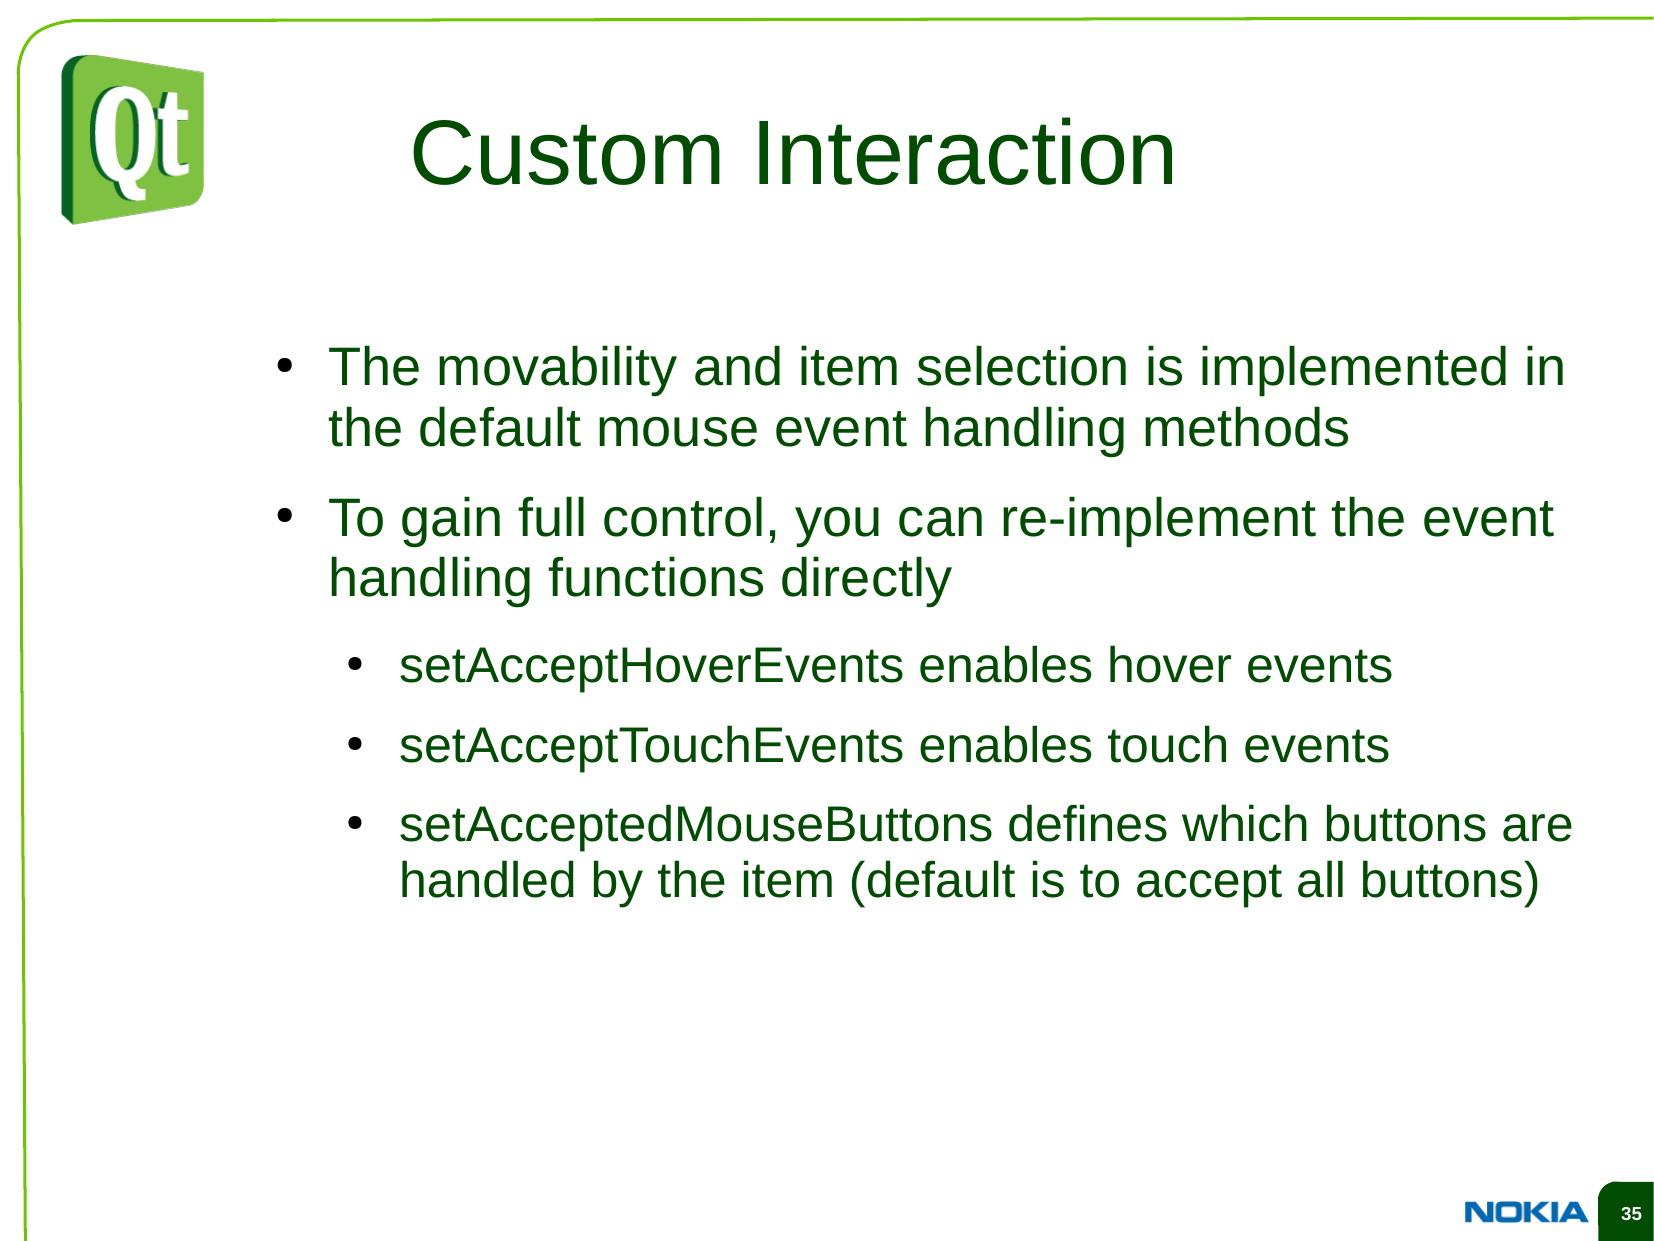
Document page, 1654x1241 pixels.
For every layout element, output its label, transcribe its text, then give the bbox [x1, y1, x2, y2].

title Custom Interaction [257, 56, 1333, 250]
picture [61, 55, 204, 225]
picture [1465, 1201, 1589, 1223]
list The movability and item selection is implemented in the default mouse event handling methods To gain full control, you can re-implement the event handling functions directly setAcceptHoverEvents enables hover events setAcceptTouchEvents enables touch events setAcceptedMouseButtons defines which buttons are handled by the item (default is to accept all buttons) [257, 336, 1577, 1085]
